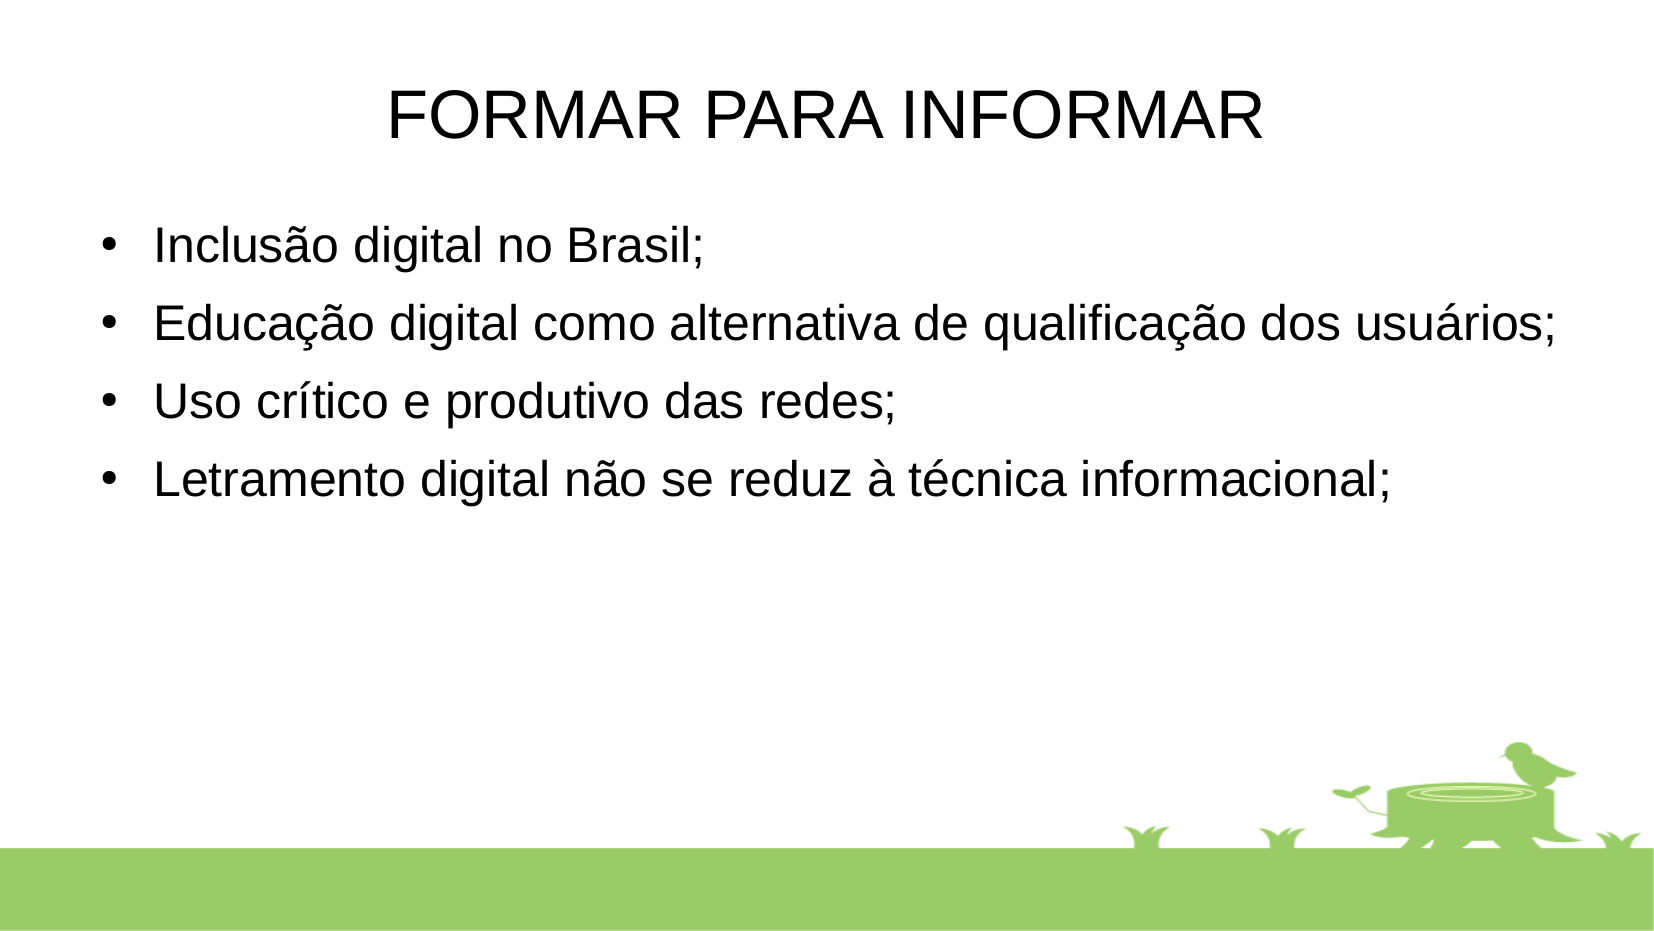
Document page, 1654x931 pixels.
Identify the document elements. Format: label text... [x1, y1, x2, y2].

list Inclusão digital no Brasil; Educação digital como alternativa de qualificação dos usuários; Uso crítico e produtivo das redes; Letramento digital não se reduz à técnica informacional; [82, 217, 1571, 758]
title FORMAR PARA INFORMAR [82, 37, 1571, 193]
picture [0, 0, 1654, 931]
